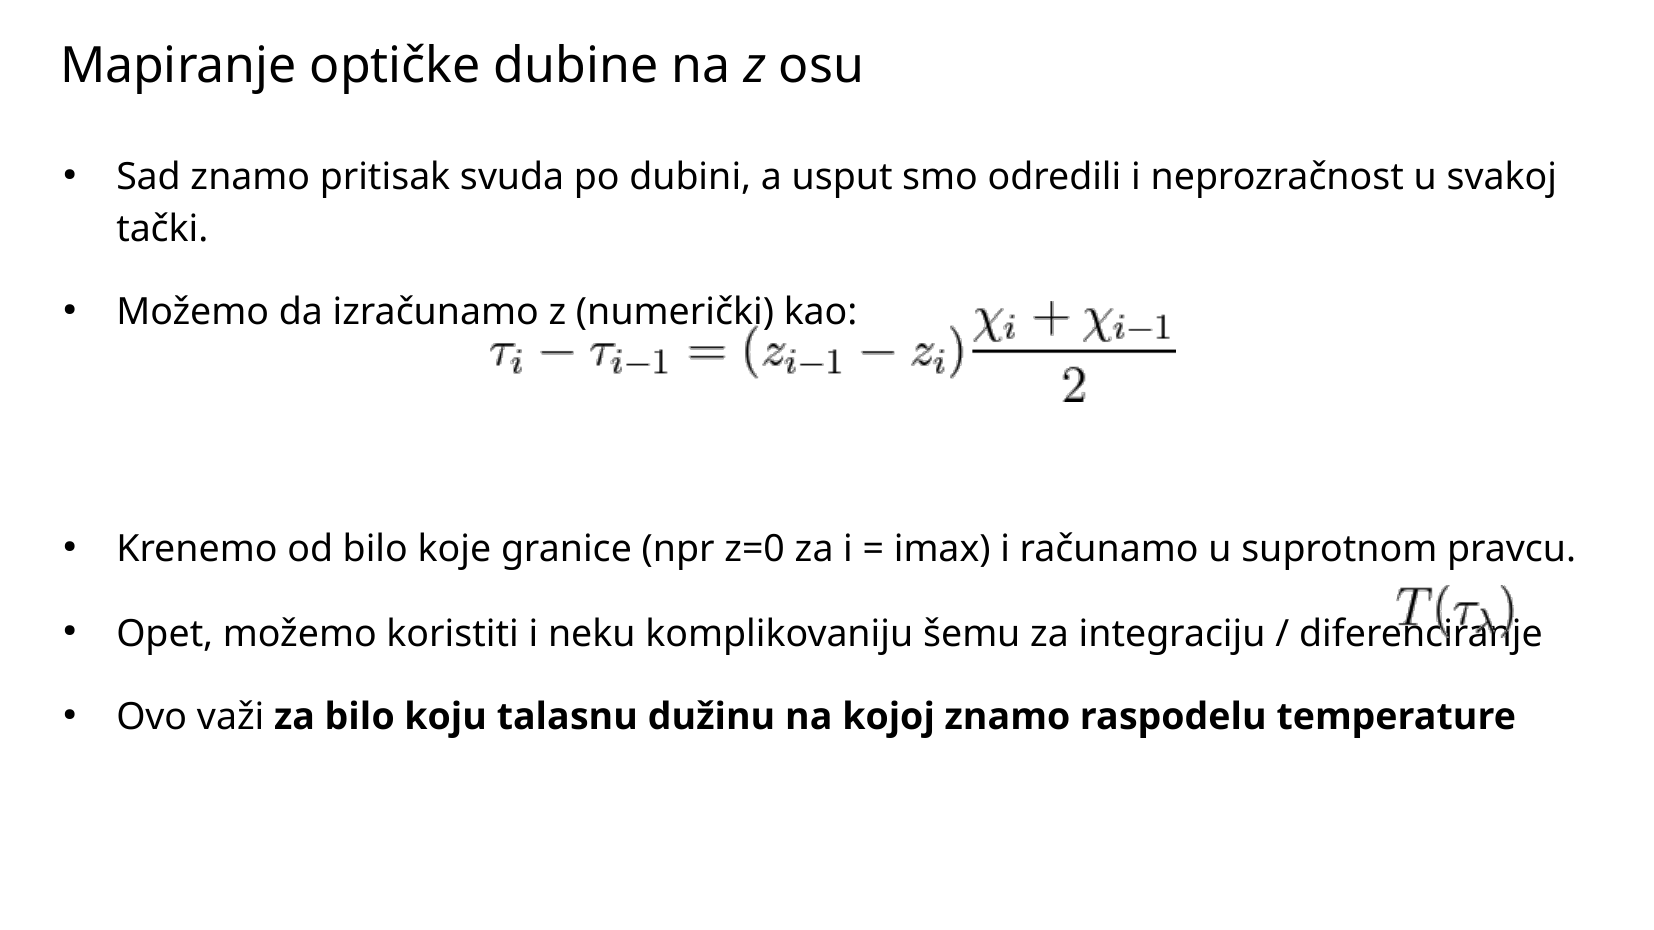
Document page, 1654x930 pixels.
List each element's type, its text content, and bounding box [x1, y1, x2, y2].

title Mapiranje optičke dubine na z osu [59, 13, 1648, 113]
list Sad znamo pritisak svuda po dubini, a usput smo odredili i neprozračnost u svakoj tački. Možemo da izračunamo z (numerički) kao: Krenemo od bilo koje granice (npr z=0 za i = imax) i računamo u suprotnom pravcu. Opet, možemo koristiti i neku komplikovaniju šemu za integraciju / diferenciranje Ovo važi za bilo koju talasnu dužinu na kojoj znamo raspodelu temperature [45, 149, 1635, 880]
picture [489, 301, 1176, 402]
picture [1396, 585, 1514, 638]
